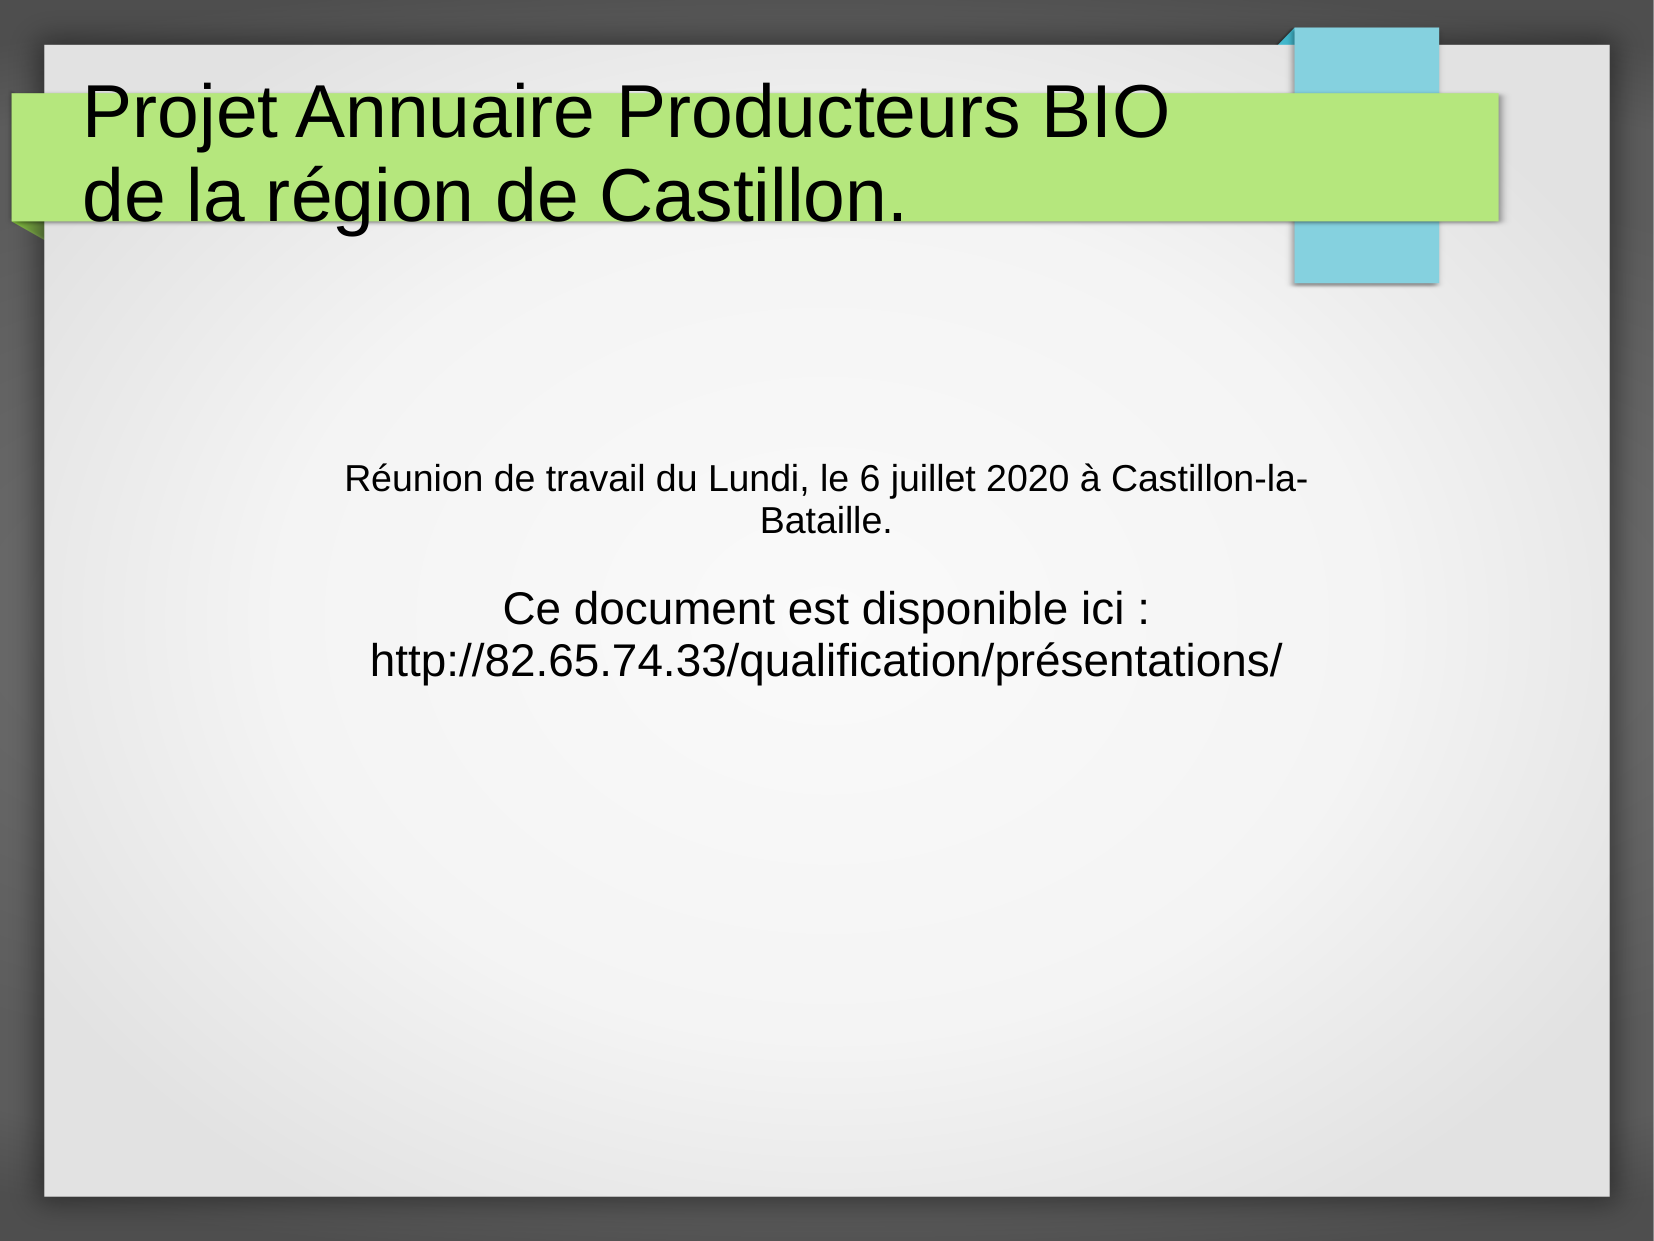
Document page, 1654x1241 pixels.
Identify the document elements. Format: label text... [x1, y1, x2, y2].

picture [0, 0, 1654, 1241]
text_box Réunion de travail du Lundi, le 6 juillet 2020 à Castillon-la-Bataille. Ce document est disponible ici : http://82.65.74.33/qualification/présentations/ [273, 450, 1381, 906]
title Projet Annuaire Producteurs BIO de la région de Castillon. [82, 69, 1264, 238]
